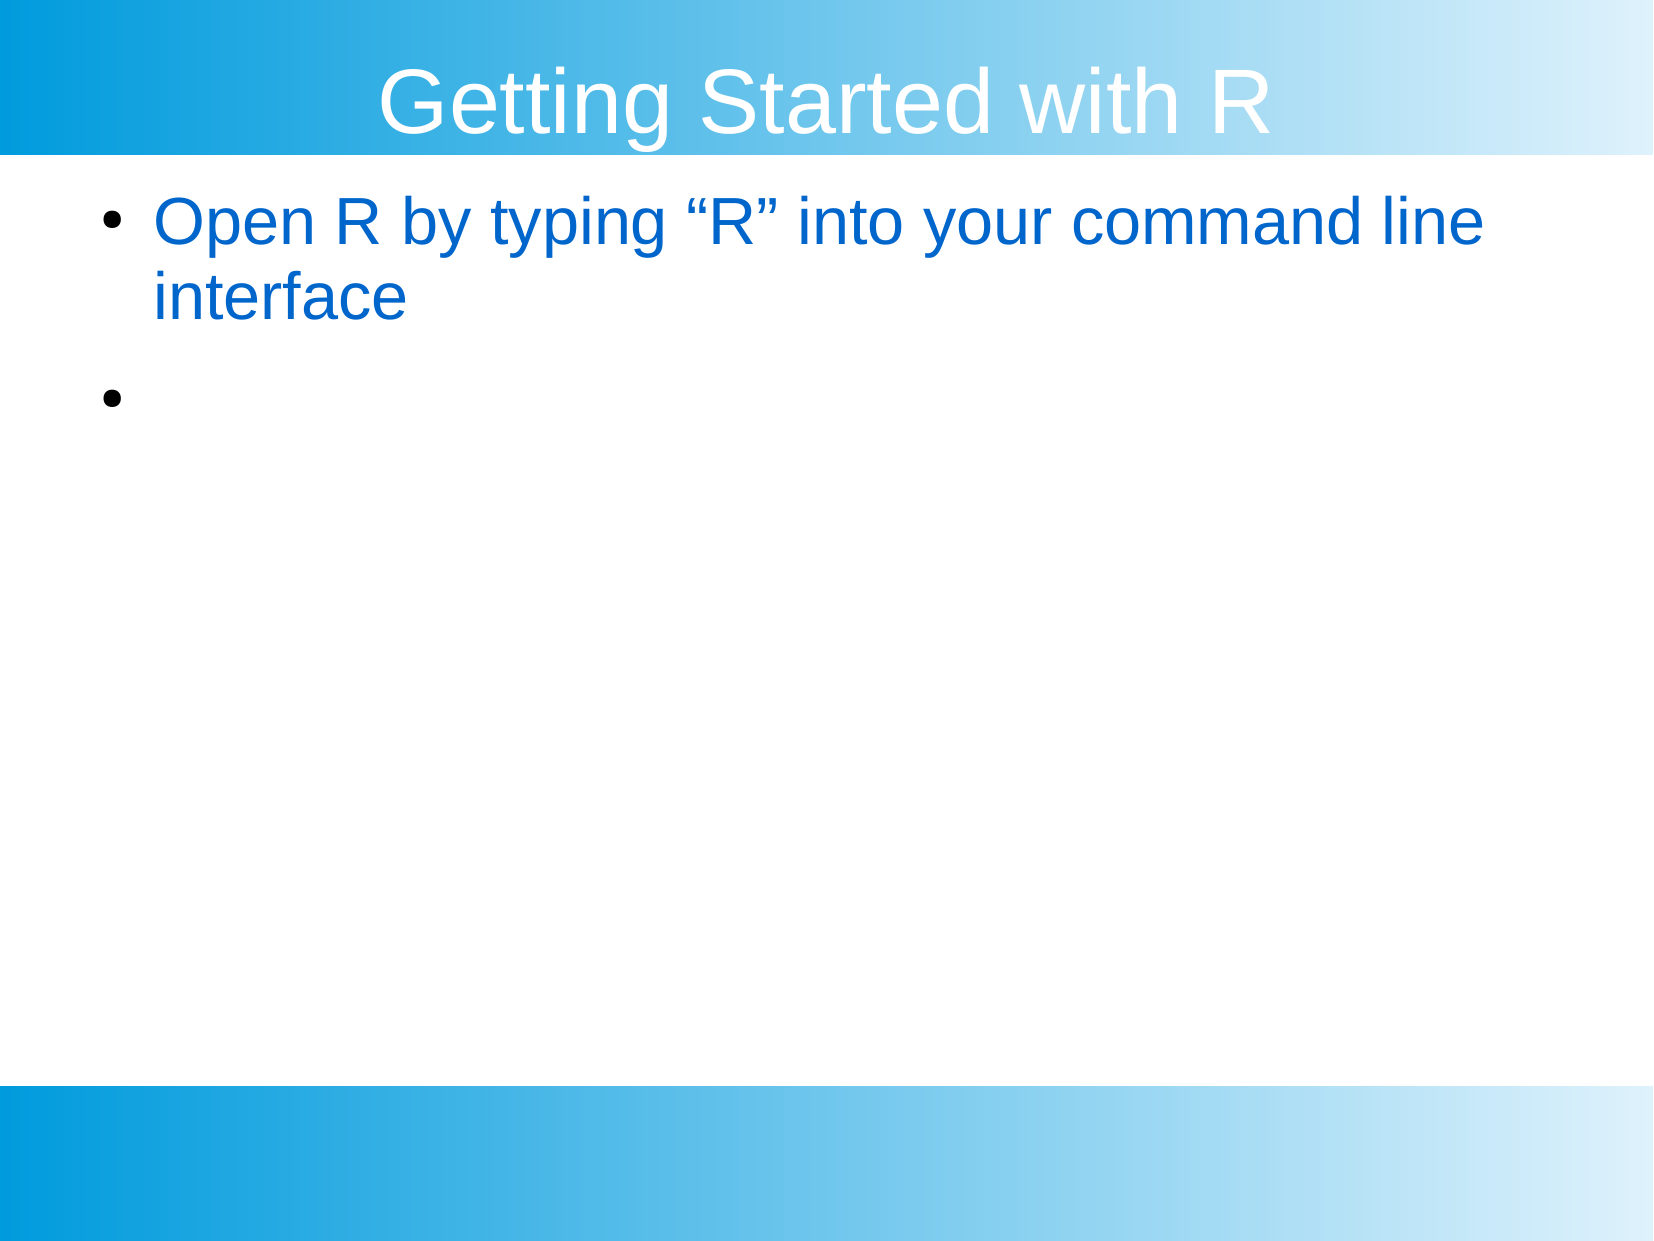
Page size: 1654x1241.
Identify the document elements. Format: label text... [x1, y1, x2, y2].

title Getting Started with R [82, 49, 1571, 155]
list Open R by typing “R” into your command line interface [82, 183, 1571, 1066]
